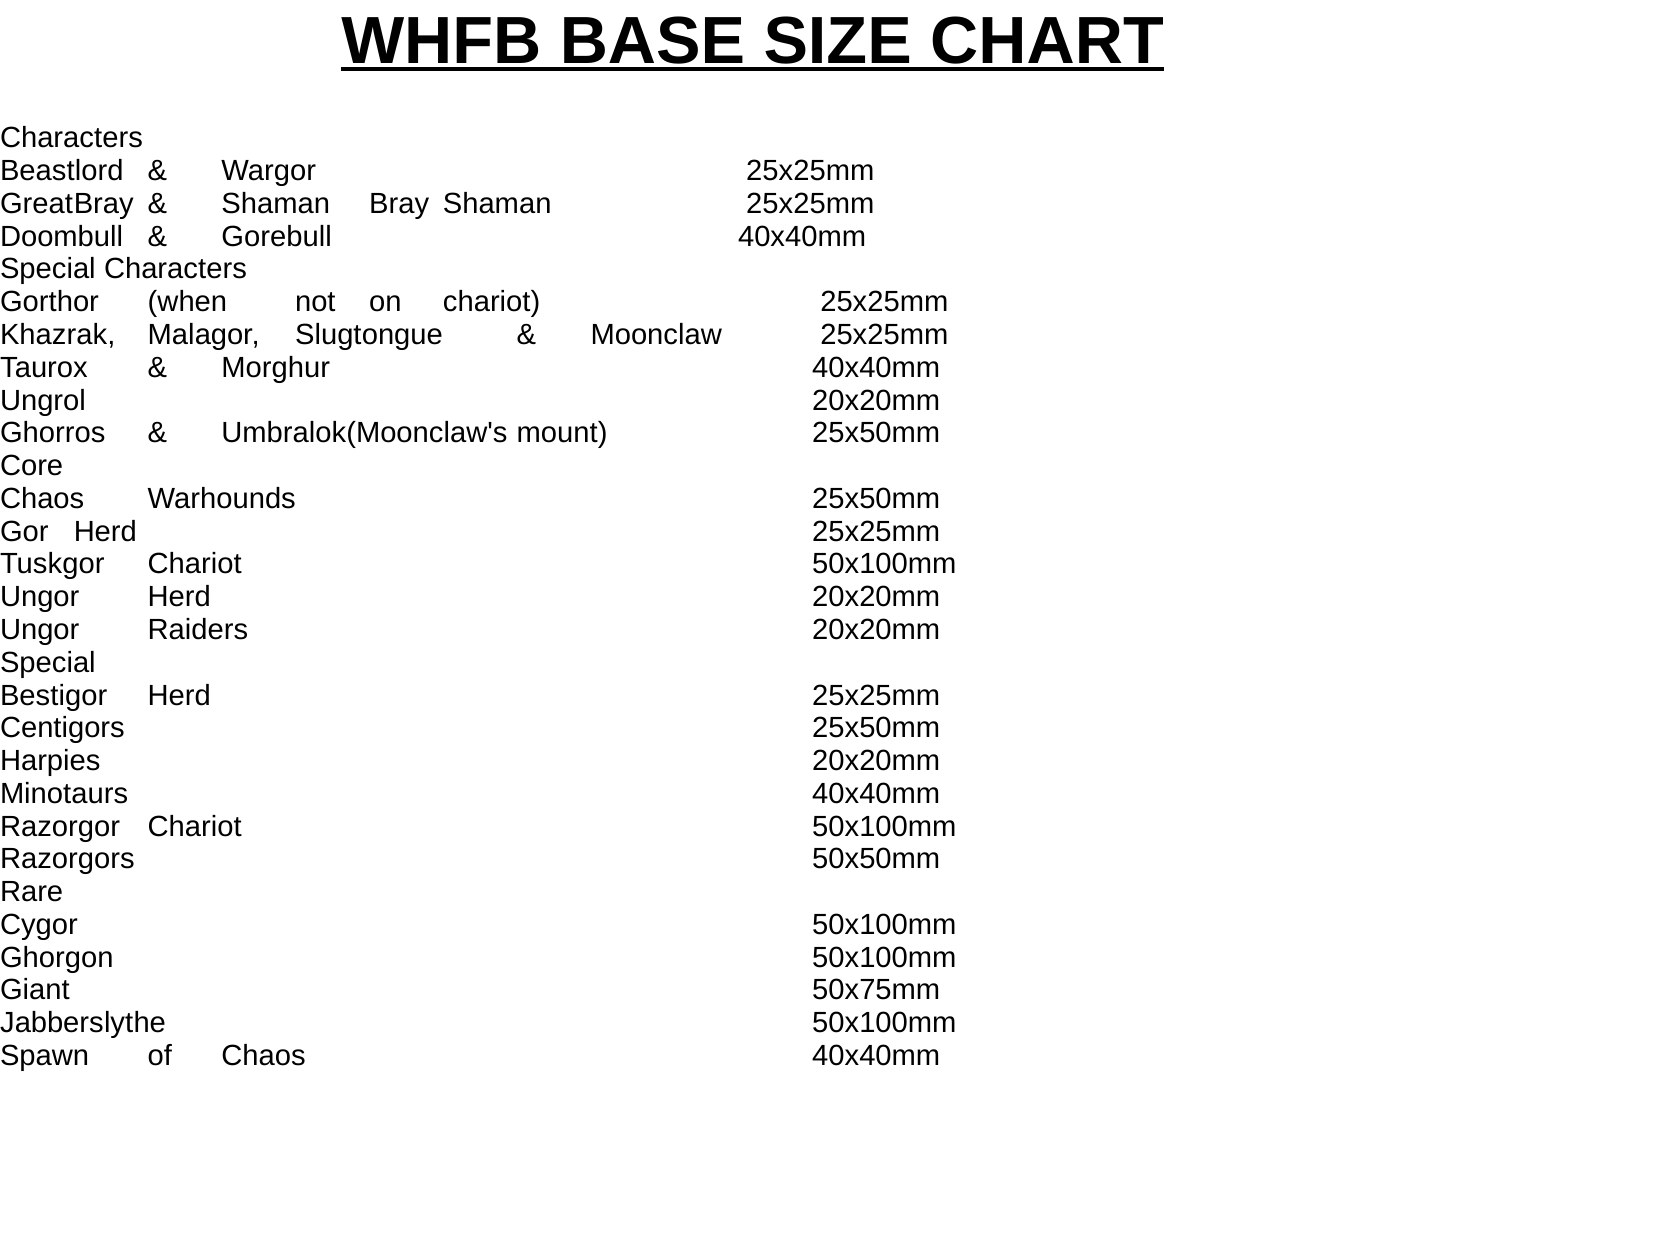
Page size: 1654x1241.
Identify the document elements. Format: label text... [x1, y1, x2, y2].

title WHFB BASE SIZE CHART [0, 0, 1565, 88]
subtitle Characters Beastlord & Wargor 25x25mm Great Bray & Shaman Bray Shaman 25x25mm Doombull & Gorebull 40x40mm Special Characters Gorthor (when not on chariot) 25x25mm Khazrak, Malagor, Slugtongue & Moonclaw 25x25mm Taurox & Morghur 40x40mm Ungrol 20x20mm Ghorros & Umbralok(Moonclaw's mount) 25x50mm Core Chaos Warhounds 25x50mm Gor Herd 25x25mm Tuskgor Chariot 50x100mm Ungor Herd 20x20mm Ungor Raiders 20x20mm Special Bestigor Herd 25x25mm Centigors 25x50mm Harpies 20x20mm Minotaurs 40x40mm Razorgor Chariot 50x100mm Razorgors 50x50mm Rare Cygor 50x100mm Ghorgon 50x100mm Giant 50x75mm Jabberslythe 50x100mm Spawn of Chaos 40x40mm [0, 88, 1625, 1241]
